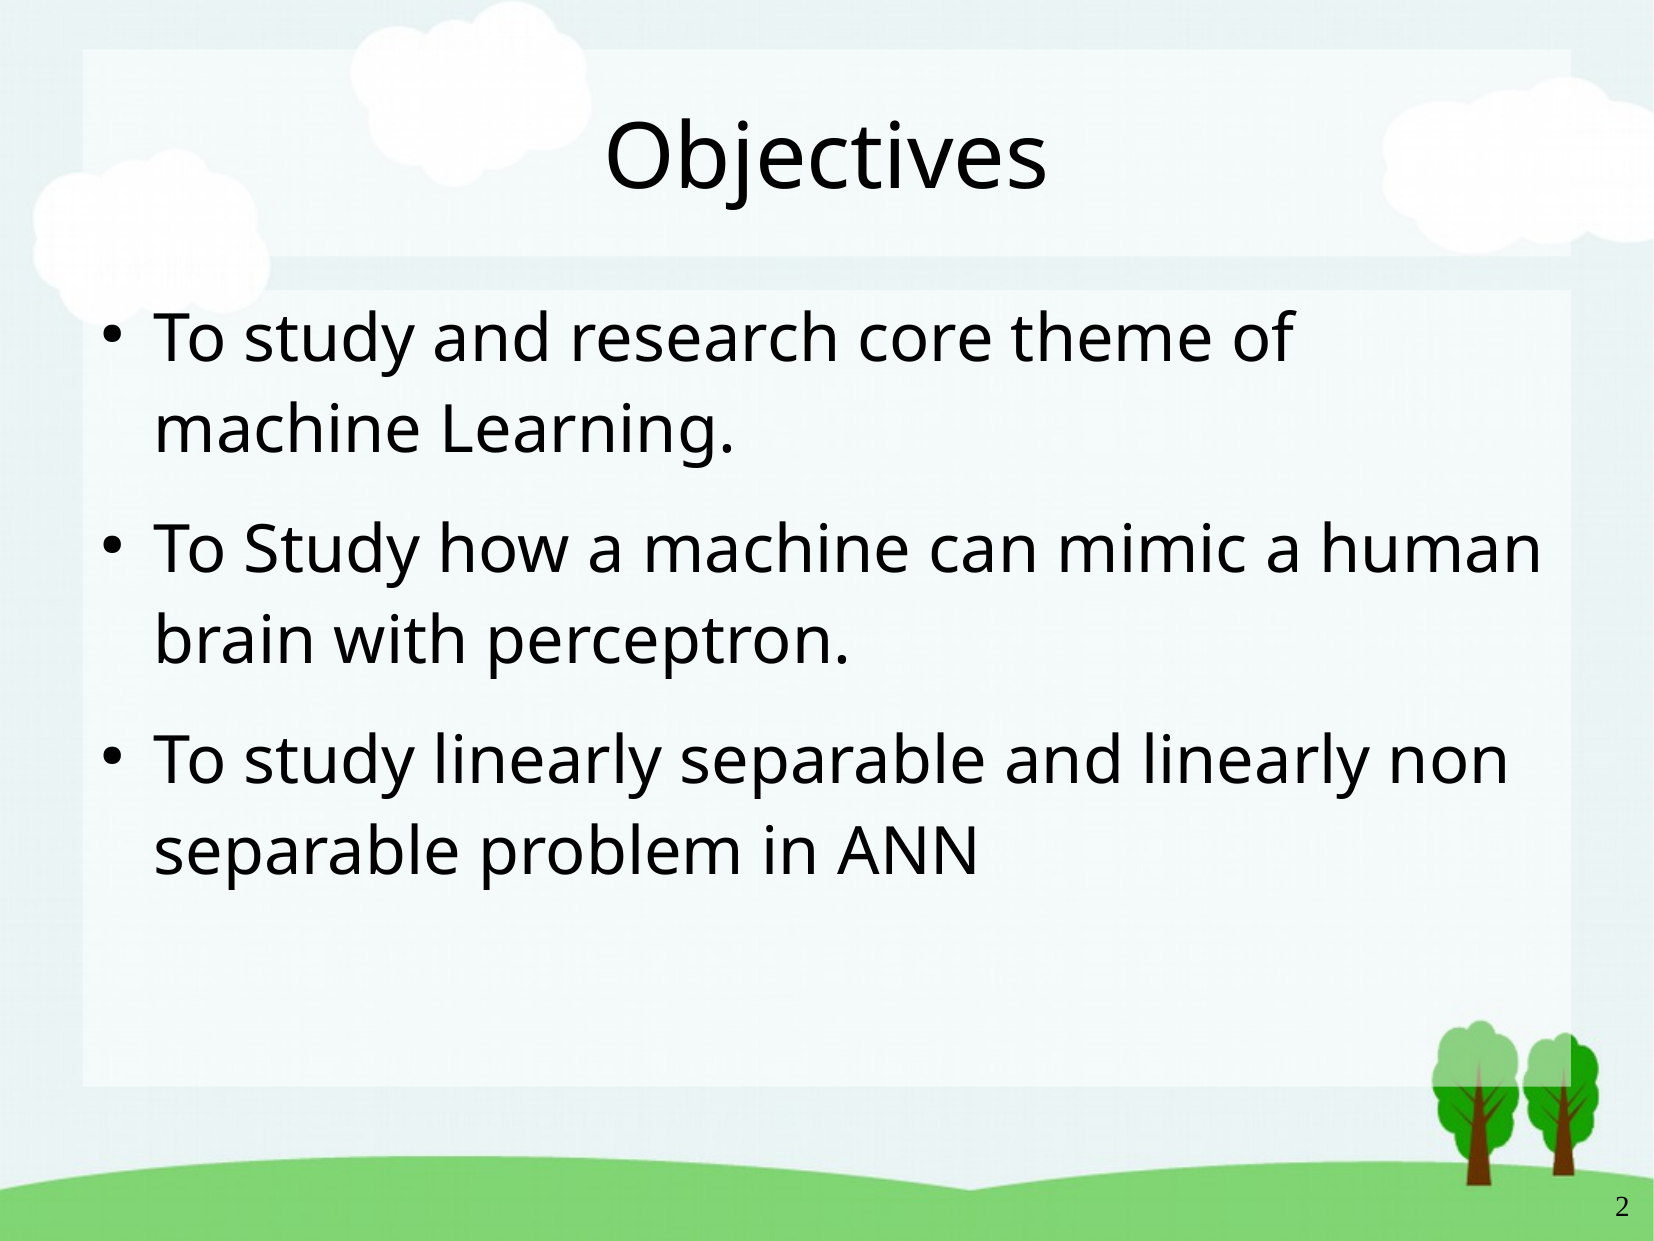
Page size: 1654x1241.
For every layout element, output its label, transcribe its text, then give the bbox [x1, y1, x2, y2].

list To study and research core theme of machine Learning. To Study how a machine can mimic a human brain with perceptron. To study linearly separable and linearly non separable problem in ANN [82, 290, 1571, 1087]
picture [0, 0, 1654, 1241]
title Objectives [82, 49, 1571, 257]
